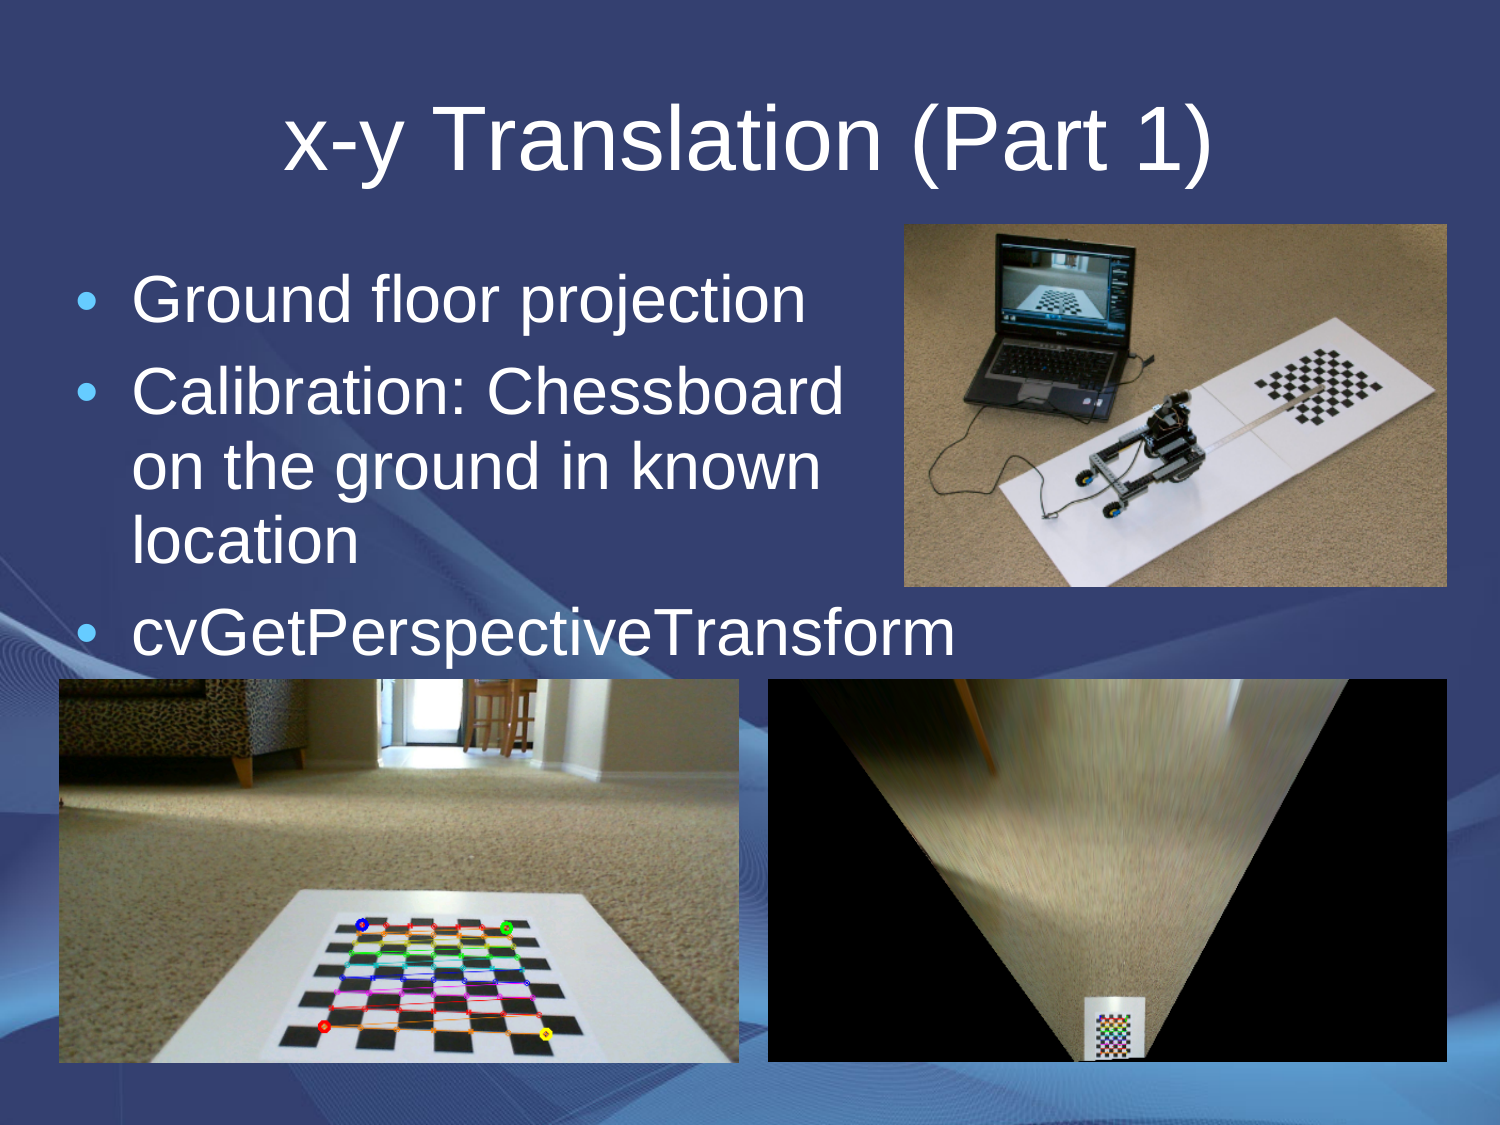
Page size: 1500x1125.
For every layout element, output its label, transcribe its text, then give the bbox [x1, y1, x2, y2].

picture [0, 0, 1500, 1125]
title x-y Translation (Part 1) [75, 52, 1426, 226]
list Ground floor projection Calibration: Chessboard on the ground in known location cvGetPerspectiveTransform [75, 262, 1426, 863]
